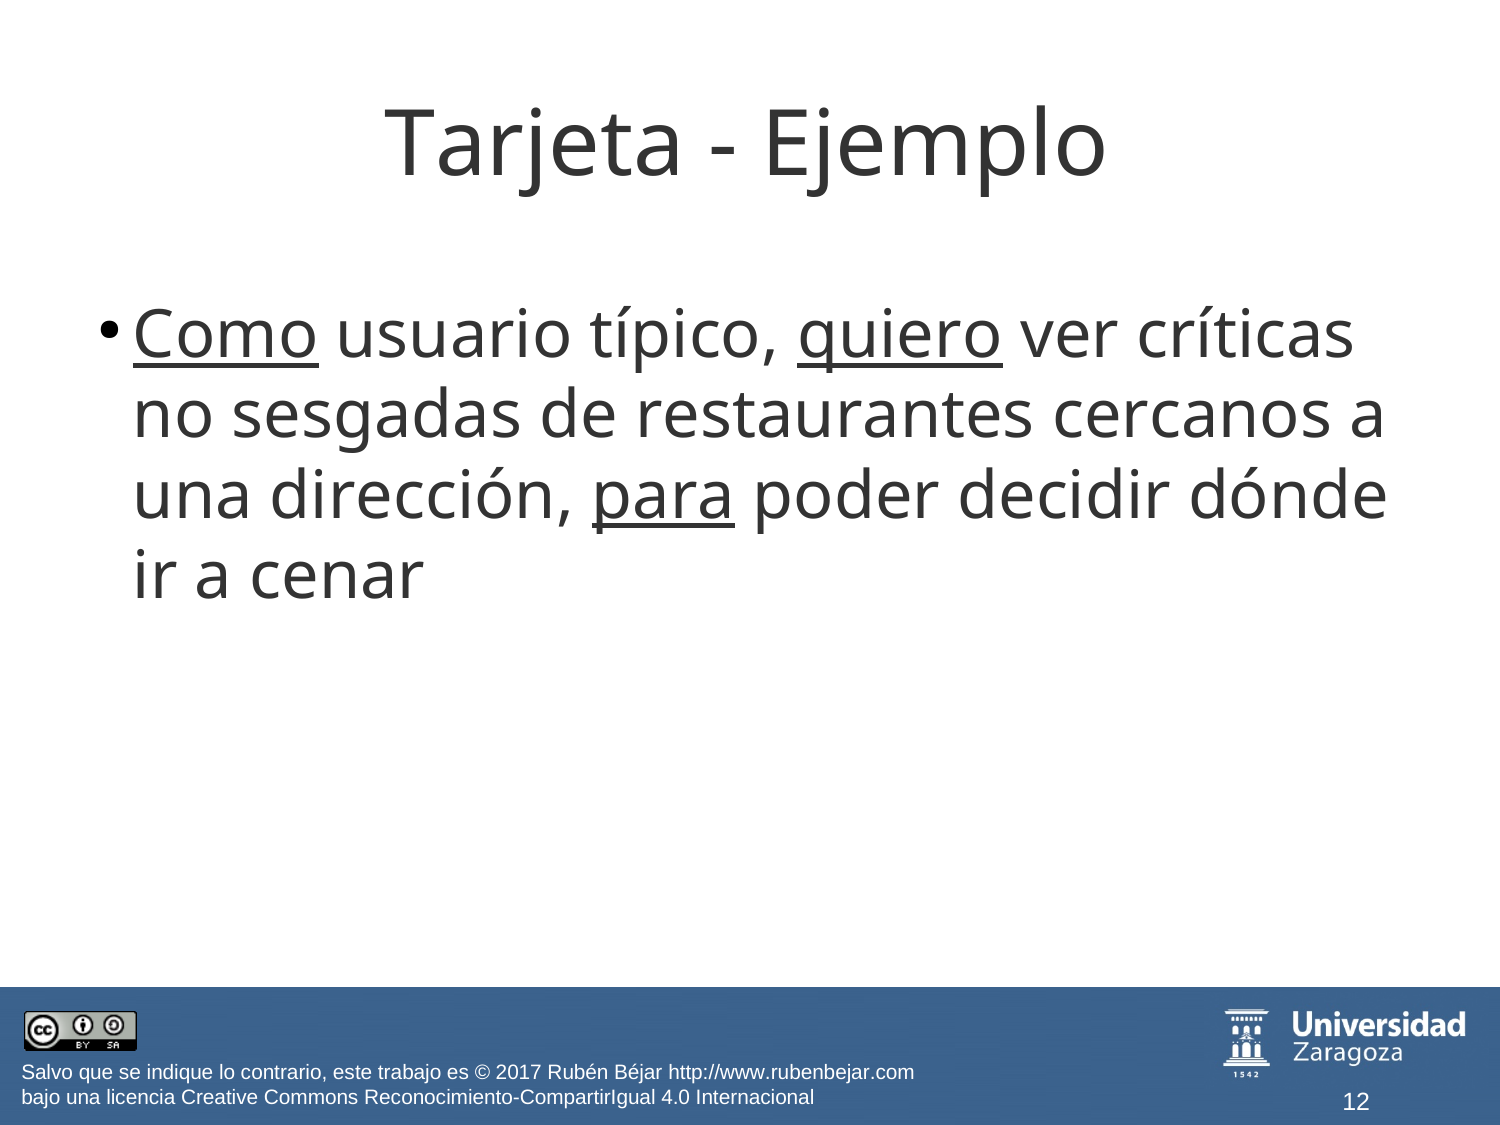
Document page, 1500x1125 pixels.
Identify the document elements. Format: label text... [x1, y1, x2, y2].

picture [0, 987, 1500, 1125]
title Tarjeta - Ejemplo [74, 21, 1420, 257]
list Como usuario típico, quiero ver críticas no sesgadas de restaurantes cercanos a una dirección, para poder decidir dónde ir a cenar [82, 283, 1418, 957]
